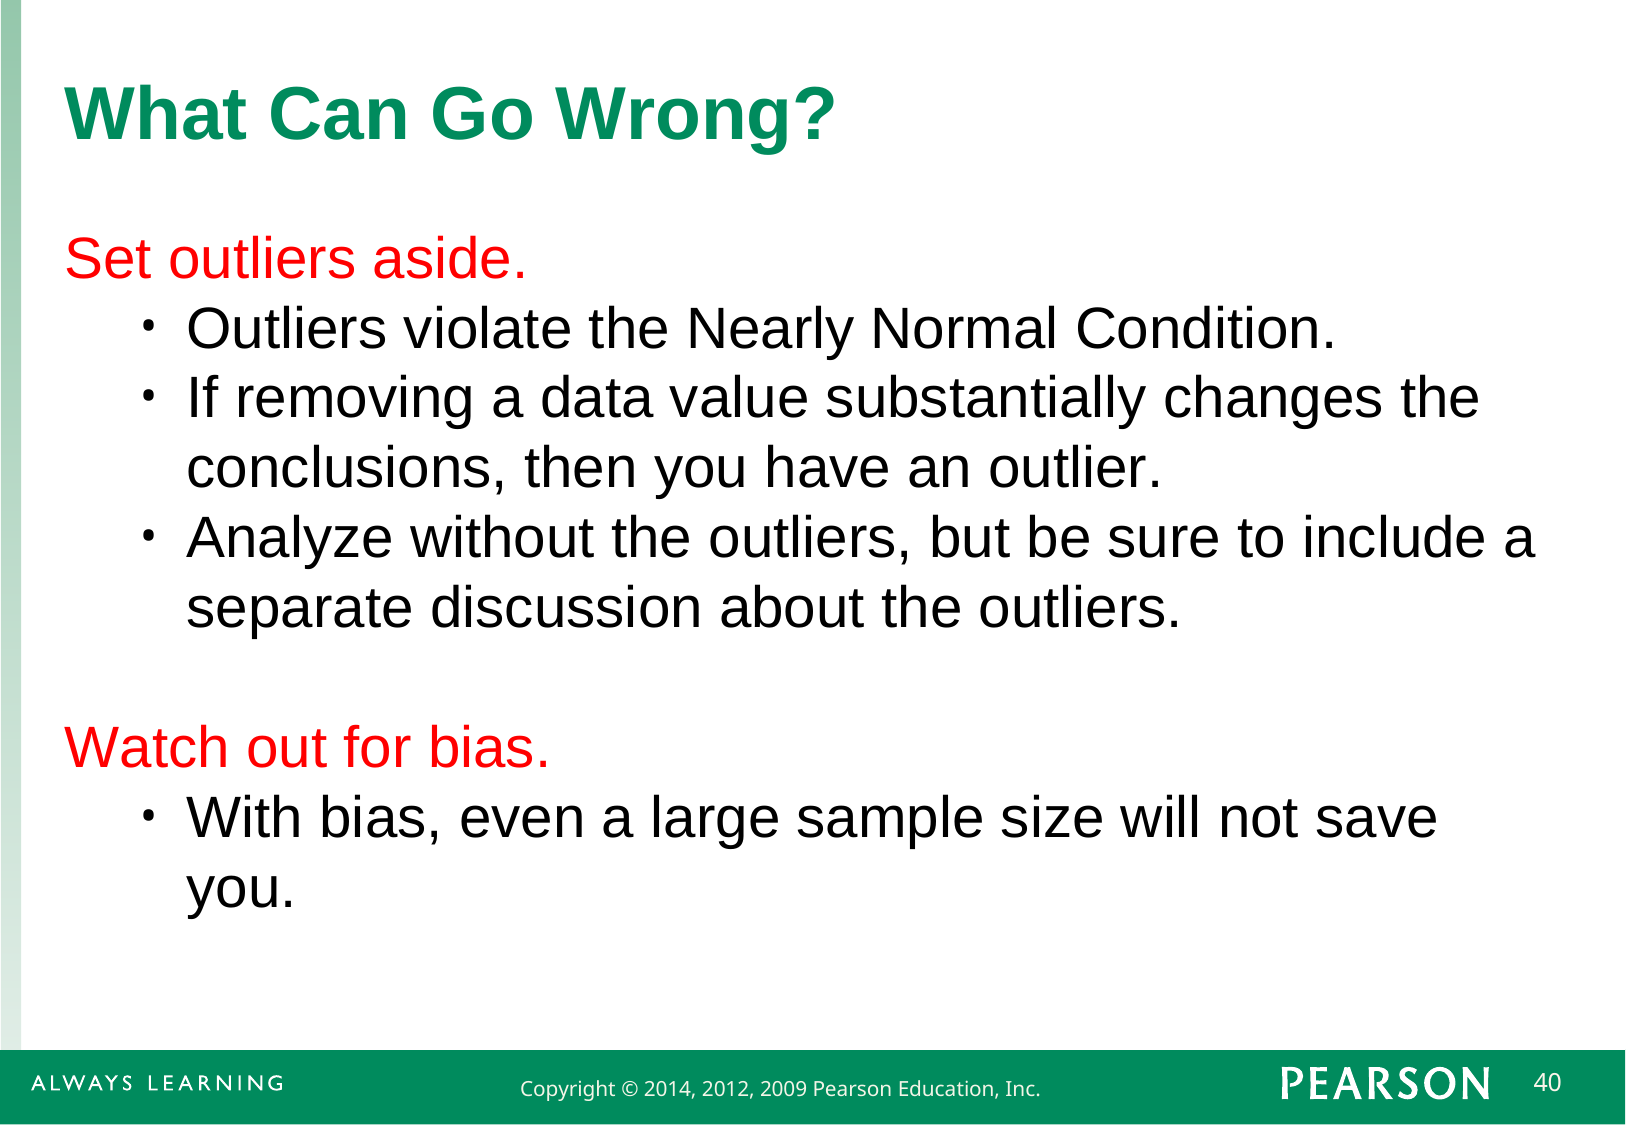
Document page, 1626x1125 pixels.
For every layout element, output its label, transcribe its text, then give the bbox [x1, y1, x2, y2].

title What Can Go Wrong? [64, 64, 1560, 213]
list Set outliers aside. Outliers violate the Nearly Normal Condition. If removing a data value substantially changes the conclusions, then you have an outlier. Analyze without the outliers, but be sure to include a separate discussion about the outliers. Watch out for bias. With bias, even a large sample size will not save you. [64, 220, 1560, 963]
